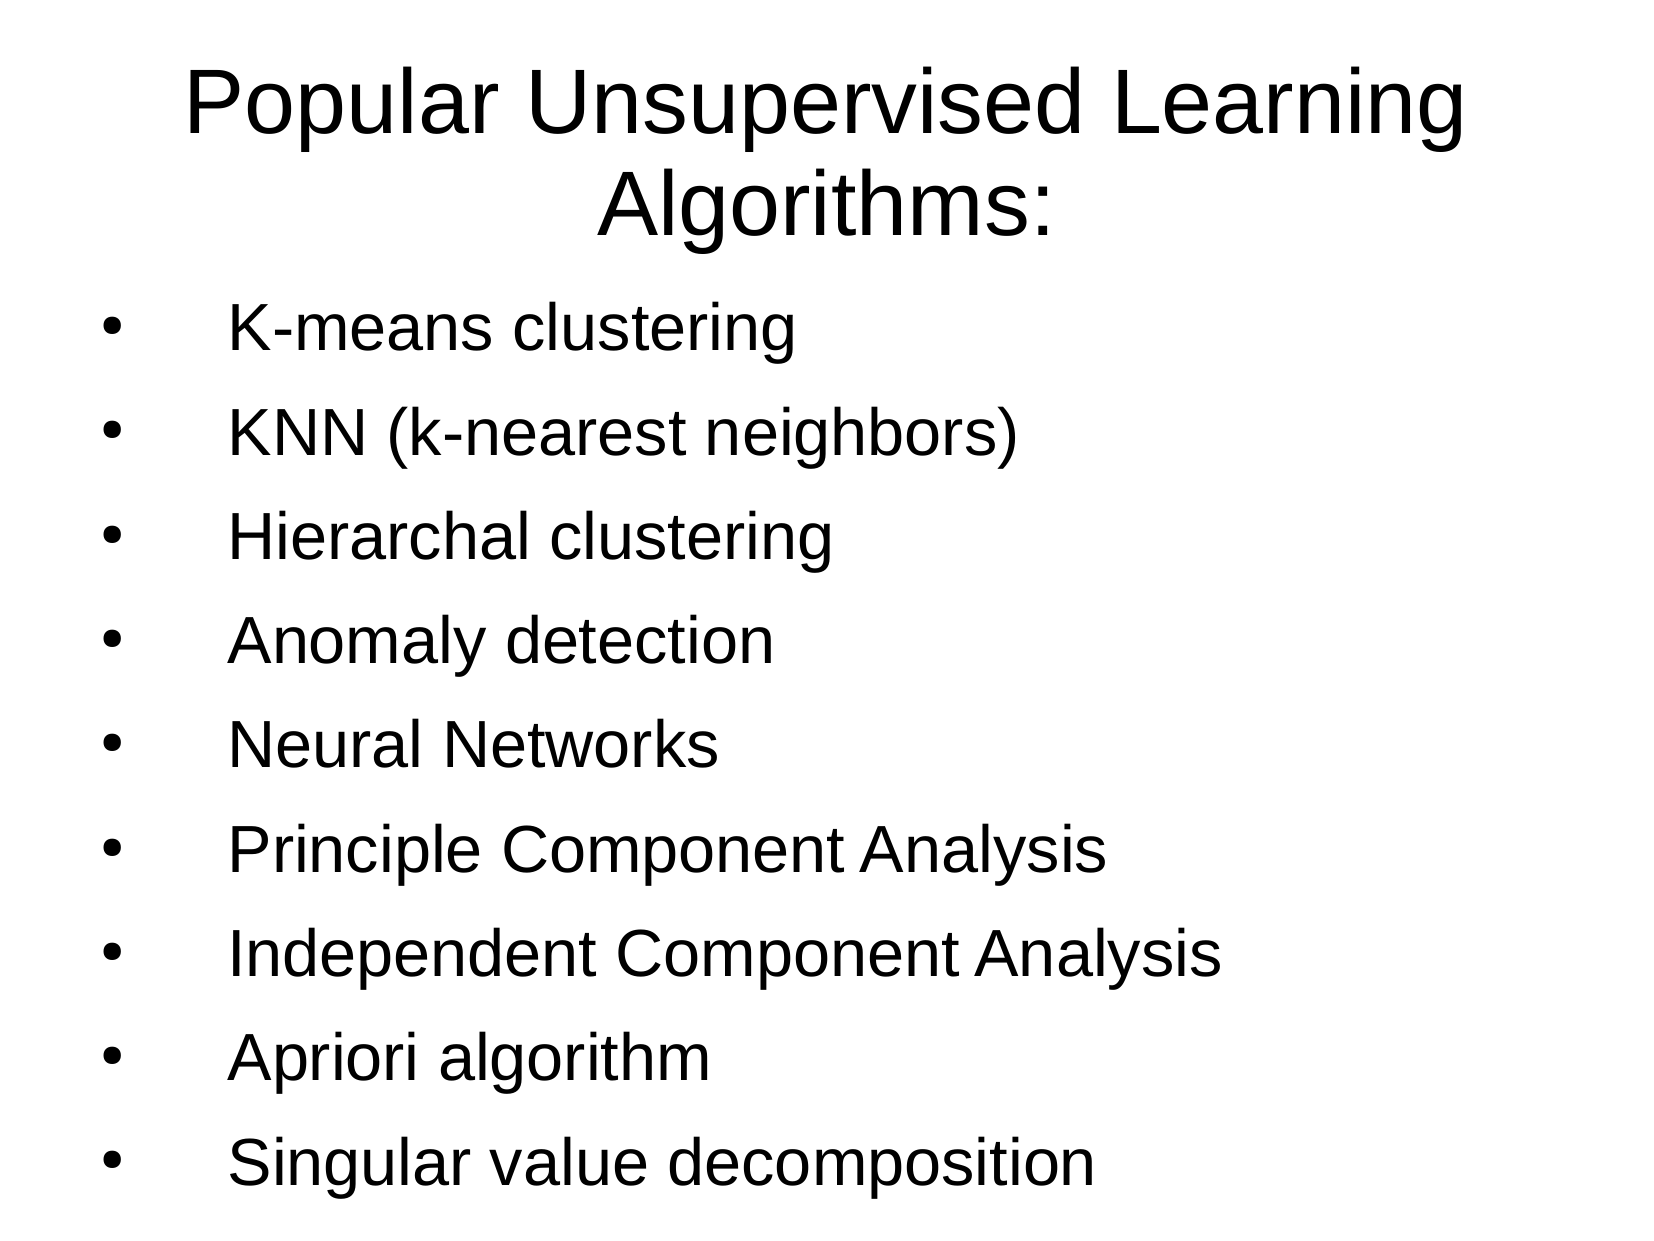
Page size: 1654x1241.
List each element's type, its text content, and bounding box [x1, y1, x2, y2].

list K-means clustering KNN (k-nearest neighbors) Hierarchal clustering Anomaly detection Neural Networks Principle Component Analysis Independent Component Analysis Apriori algorithm Singular value decomposition [82, 290, 1571, 1205]
title Popular Unsupervised Learning Algorithms: [82, 49, 1571, 257]
